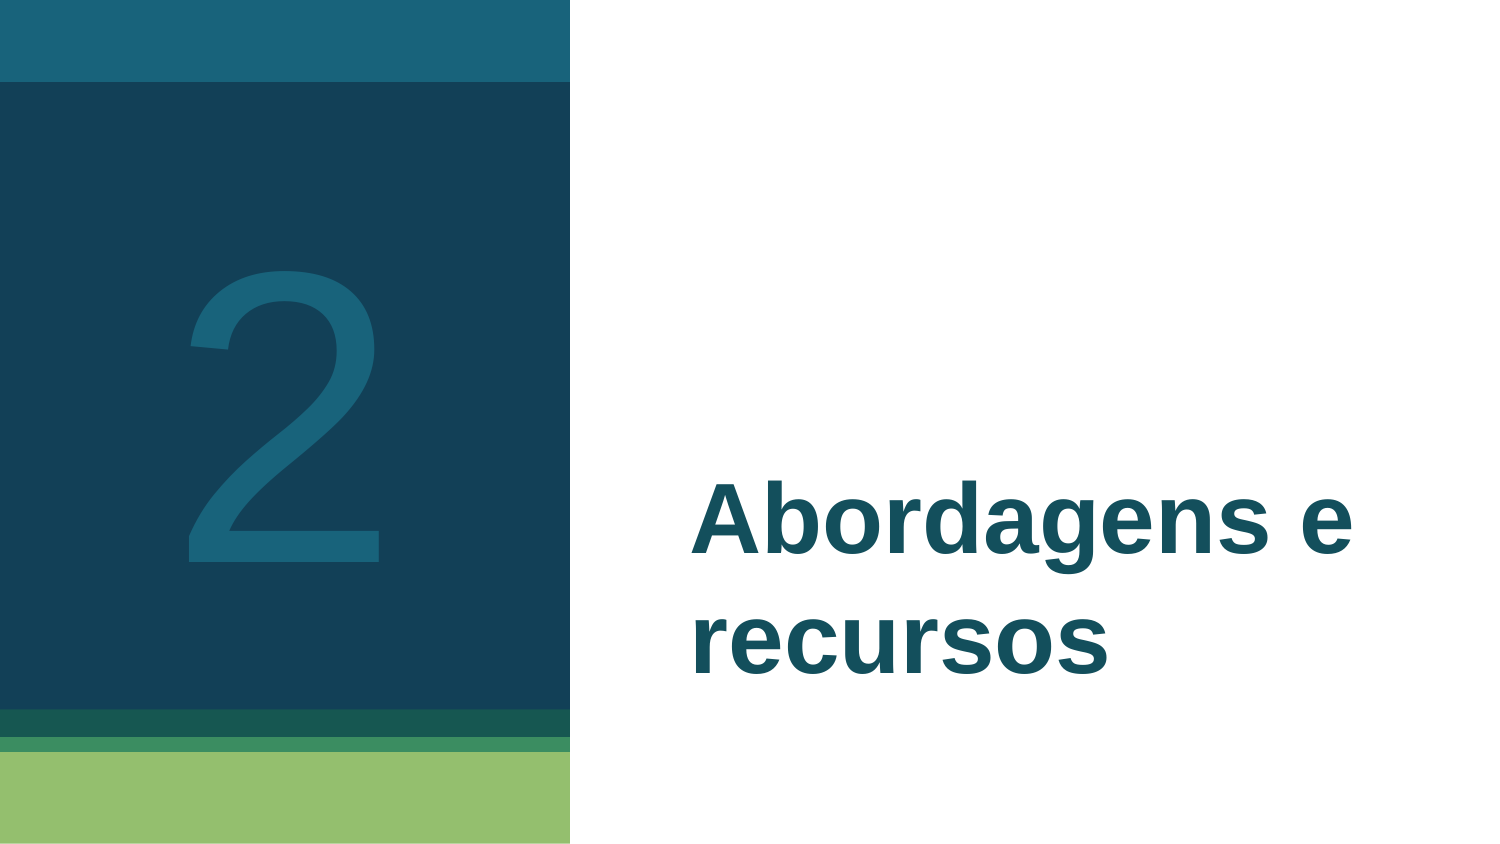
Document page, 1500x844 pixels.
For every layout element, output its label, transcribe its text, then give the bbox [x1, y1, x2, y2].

text_box Abordagens e recursos [674, 82, 1414, 709]
text_box 2 [0, 82, 570, 709]
